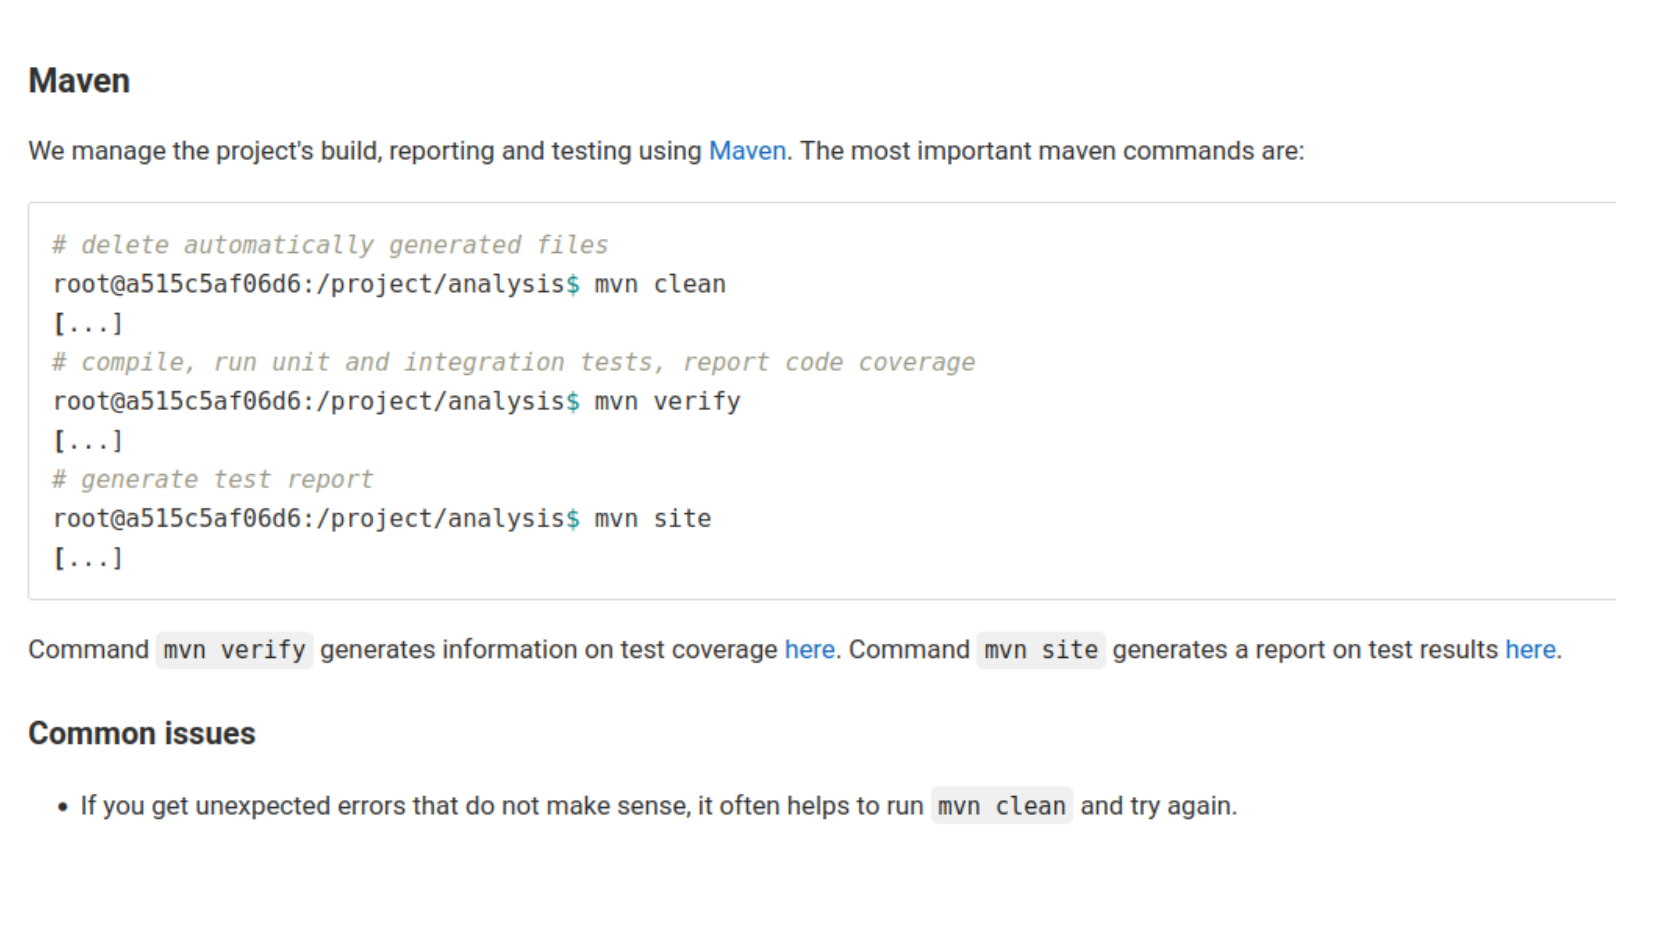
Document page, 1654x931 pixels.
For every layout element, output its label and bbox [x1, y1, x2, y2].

picture [6, 52, 1616, 857]
